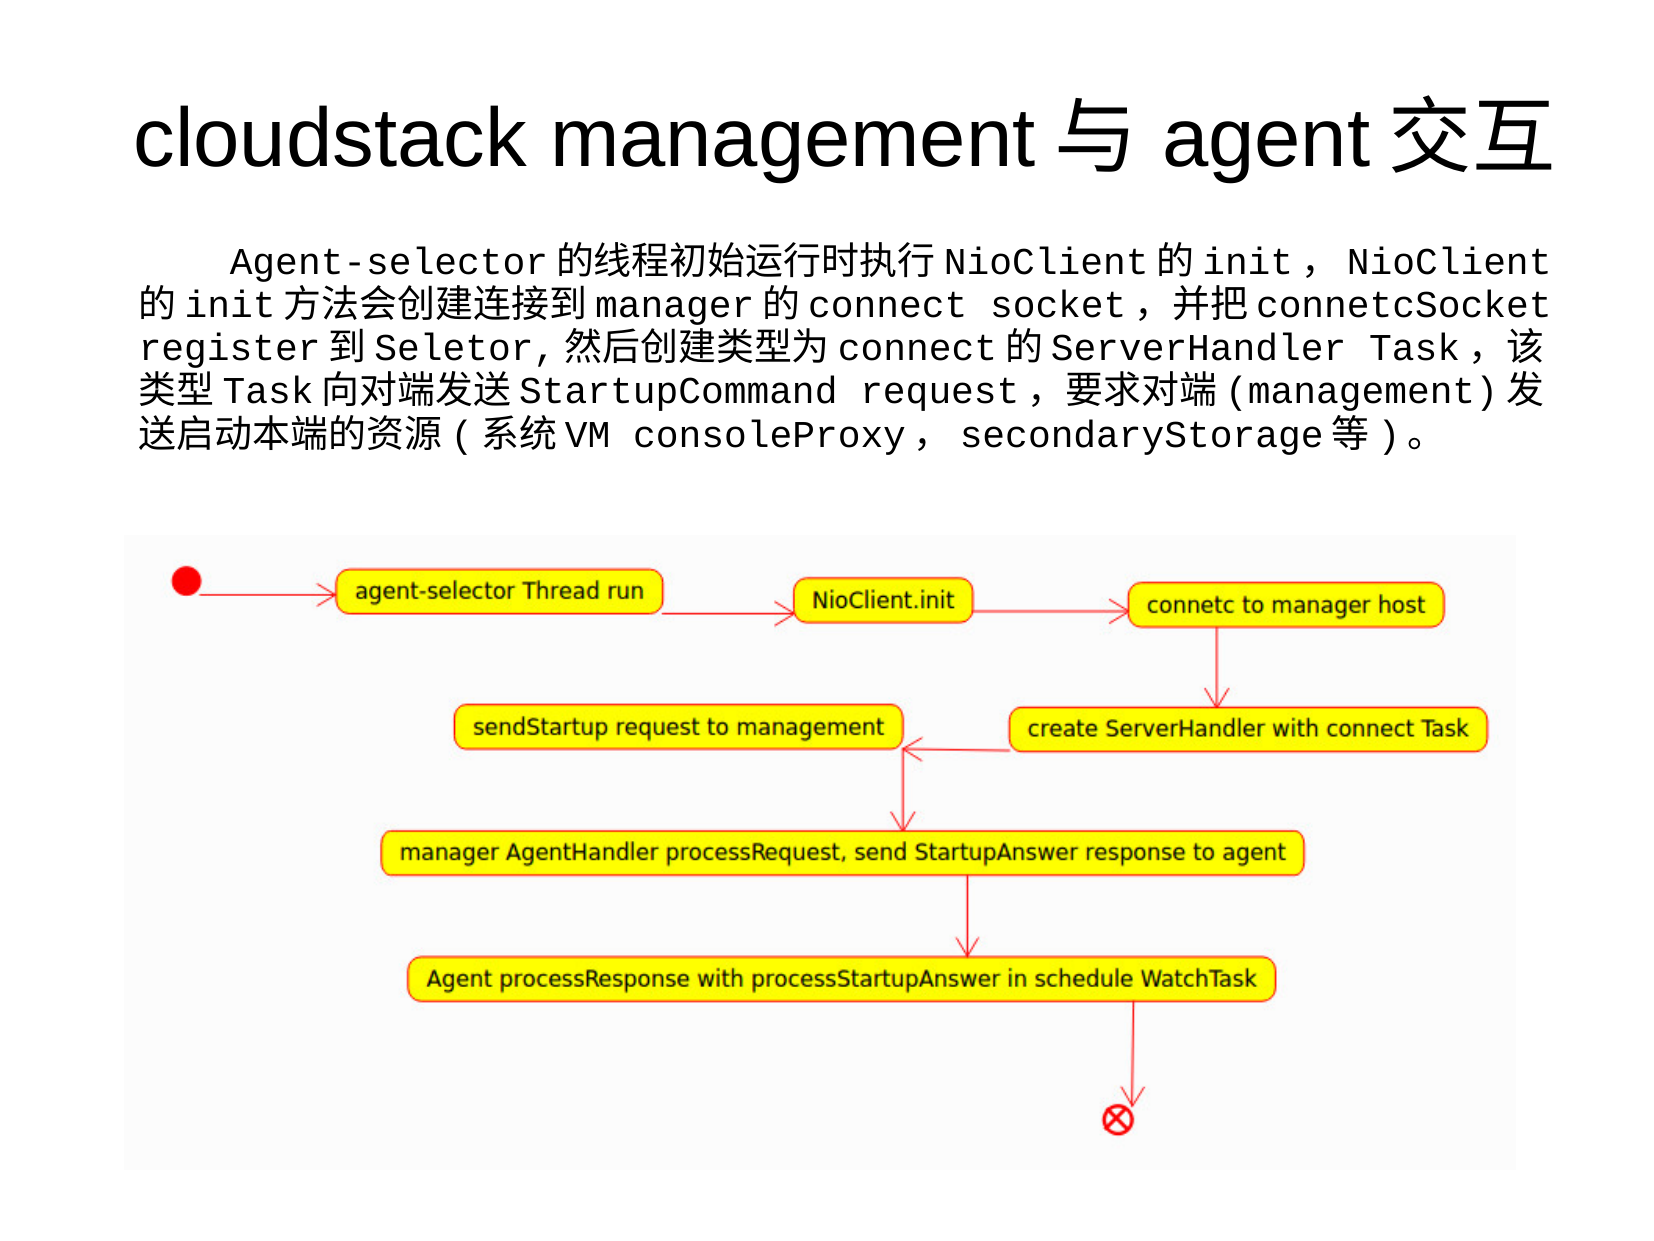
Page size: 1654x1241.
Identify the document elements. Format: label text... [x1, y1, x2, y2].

picture [124, 535, 1516, 1171]
list Agent-selector的线程初始运行时执行NioClient的init，NioClient的init方法会创建连接到manager的connect socket，并把connetcSocket register到Seletor,然后创建类型为connect的ServerHandler Task，该类型Task向对端发送StartupCommand request，要求对端(management)发送启动本端的资源(系统VM consoleProxy，secondaryStorage等)。 [74, 242, 1563, 463]
title cloudstack management与agent交互 [82, 49, 1571, 211]
